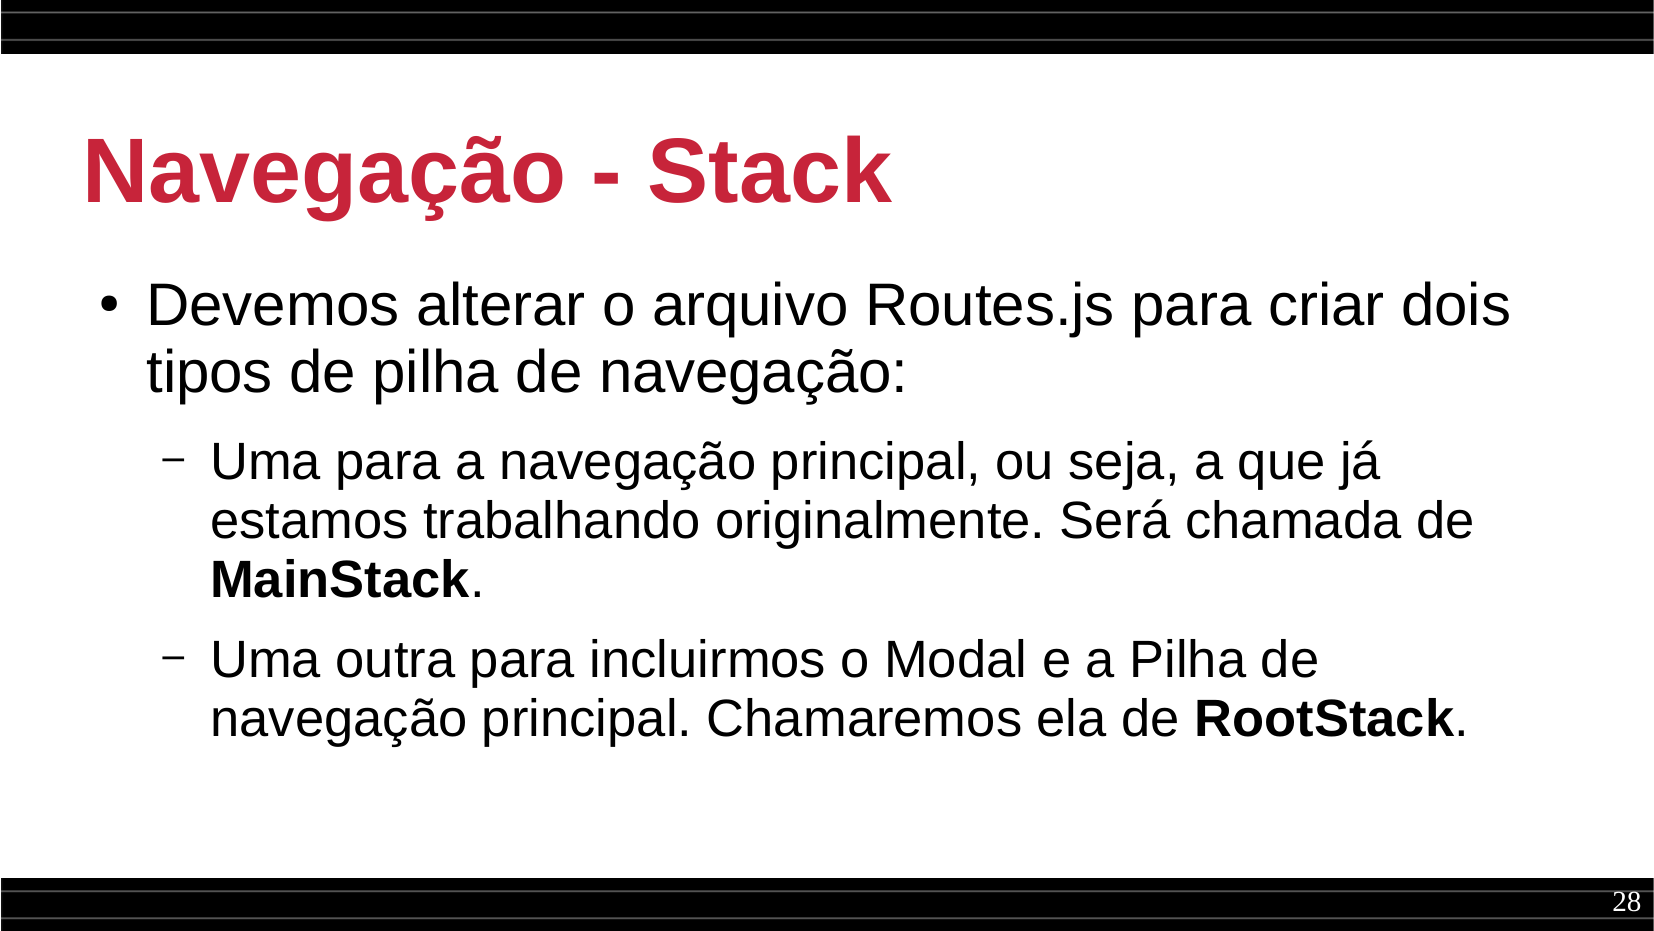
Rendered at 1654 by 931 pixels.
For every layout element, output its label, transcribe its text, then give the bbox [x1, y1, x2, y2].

picture [1, 0, 1654, 54]
list Devemos alterar o arquivo Routes.js para criar dois tipos de pilha de navegação: Uma para a navegação principal, ou seja, a que já estamos trabalhando originalmente. Será chamada de MainStack. Uma outra para incluirmos o Modal e a Pilha de navegação principal. Chamaremos ela de RootStack. [82, 271, 1571, 758]
title Navegação - Stack [82, 92, 1571, 249]
picture [1, 878, 1654, 931]
